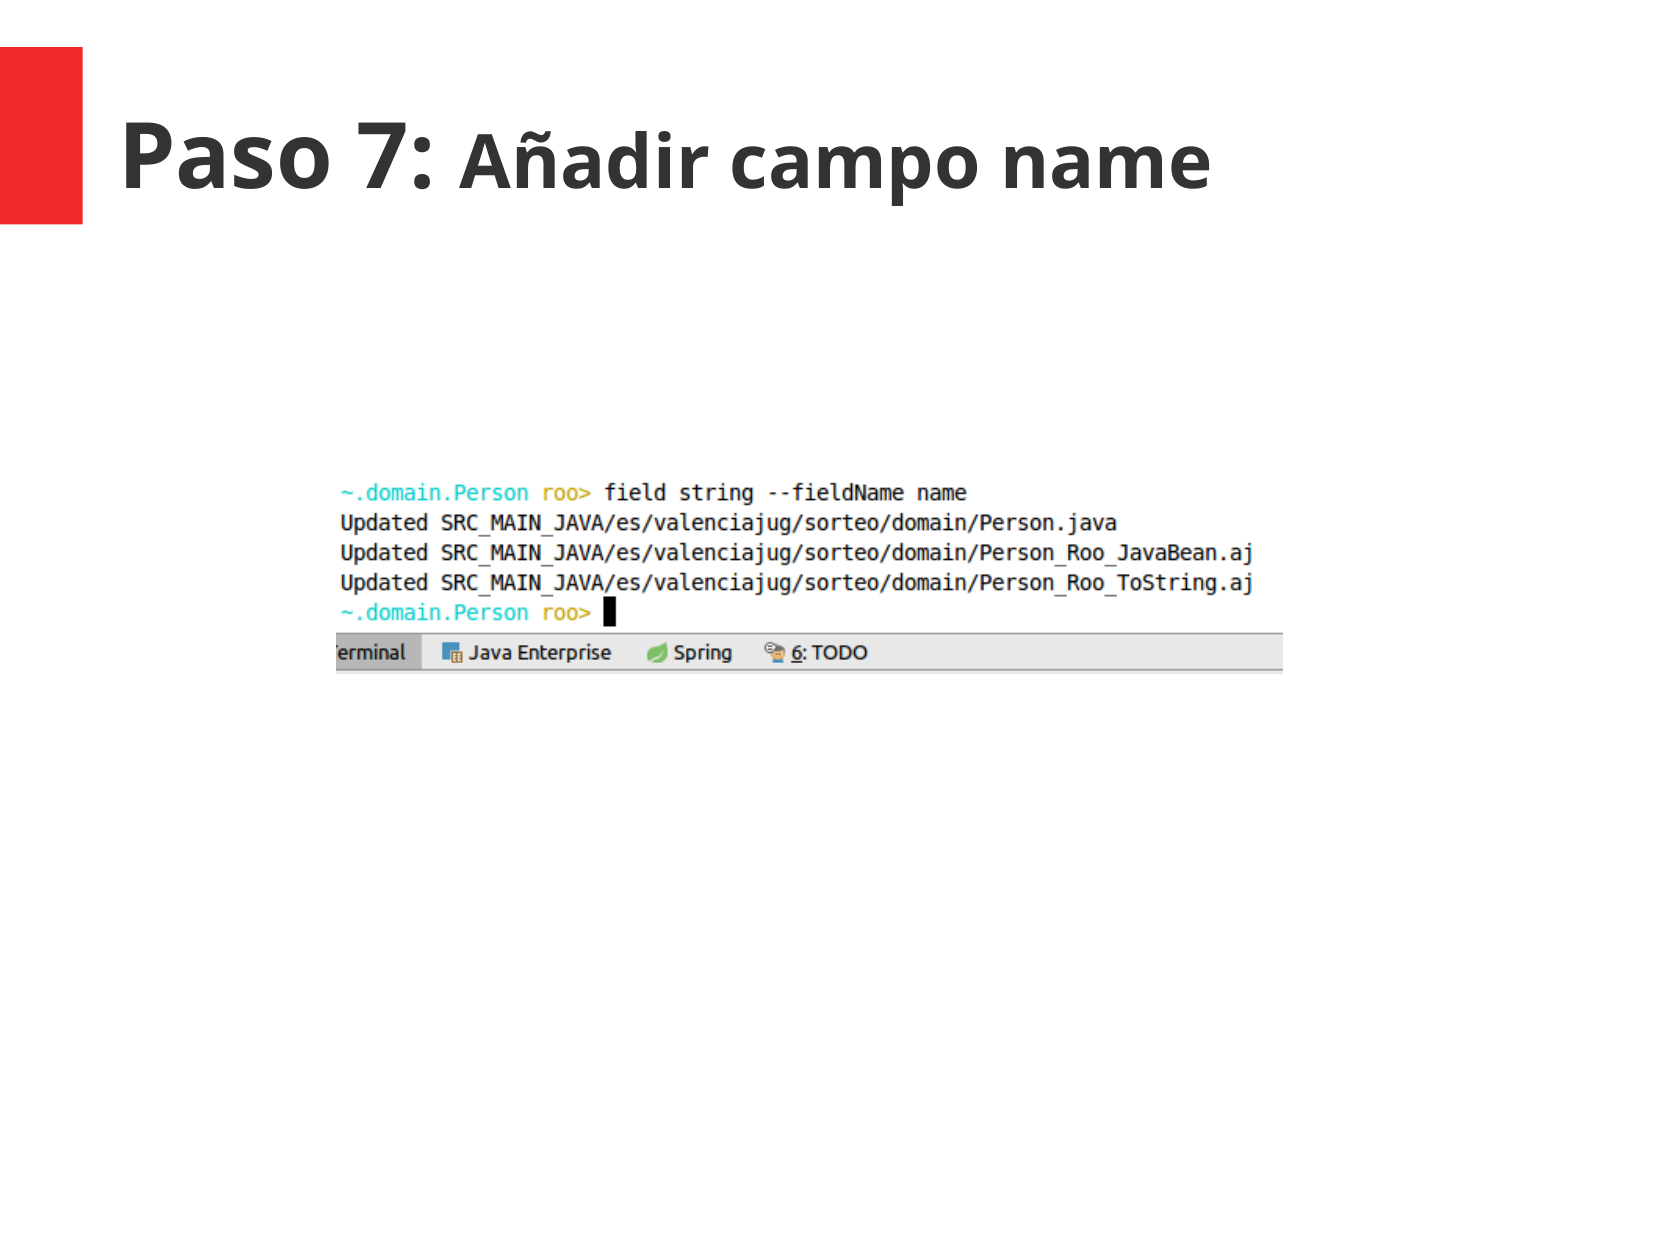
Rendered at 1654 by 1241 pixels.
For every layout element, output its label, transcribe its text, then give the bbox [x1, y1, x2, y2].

title Paso 7: Añadir campo name [118, 49, 1571, 257]
picture [336, 477, 1283, 674]
